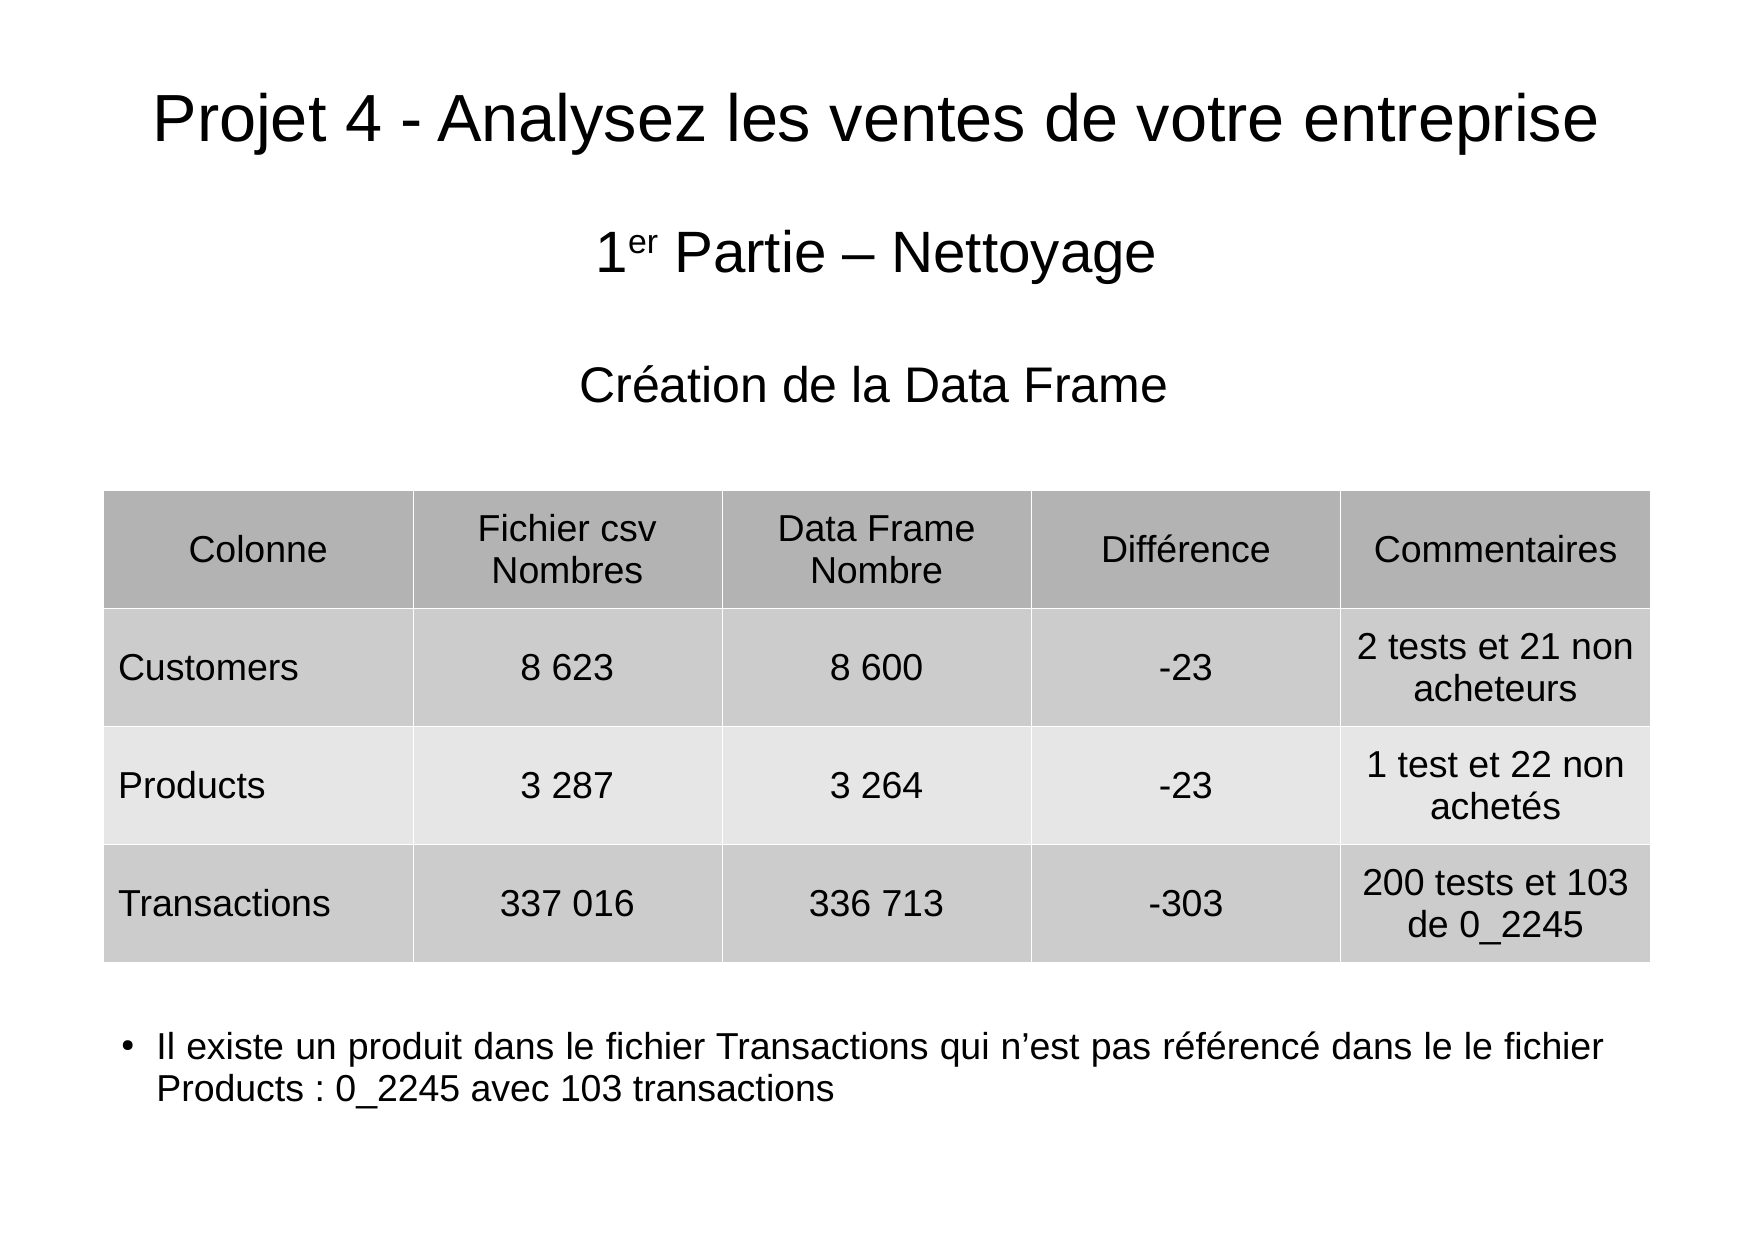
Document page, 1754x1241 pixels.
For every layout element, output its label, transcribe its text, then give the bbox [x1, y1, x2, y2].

table_header Fichier csv Nombres [414, 491, 722, 608]
table_header Colonne [104, 491, 413, 608]
table_cell -23 [1032, 609, 1340, 726]
table_cell 3 264 [723, 727, 1031, 844]
table_cell Customers [104, 609, 413, 726]
table_cell 337 016 [414, 845, 722, 962]
table_cell -303 [1032, 845, 1340, 962]
table_cell 1 test et 22 non achetés [1341, 727, 1650, 844]
table_cell Transactions [104, 845, 413, 962]
table_cell 336 713 [723, 845, 1031, 962]
table_cell 8 623 [414, 609, 722, 726]
text_box Création de la Data Frame [106, 321, 1642, 449]
table_cell -23 [1032, 727, 1340, 844]
title Projet 4 - Analysez les ventes de votre entreprise [140, 48, 1614, 189]
table_header Différence [1032, 491, 1340, 608]
table_cell 8 600 [723, 609, 1031, 726]
table_cell 2 tests et 21 non acheteurs [1341, 609, 1650, 726]
table_cell Products [104, 727, 413, 844]
text_box 1er Partie – Nettoyage [140, 189, 1614, 317]
table_cell 200 tests et 103 de 0_2245 [1341, 845, 1650, 962]
table_header Commentaires [1341, 491, 1650, 608]
table_cell 3 287 [414, 727, 722, 844]
text_box Il existe un produit dans le fichier Transactions qui n’est pas référencé dans le le fichier Products : 0_2245 avec 103 transactions [106, 1018, 1654, 1117]
table_header Data Frame Nombre [723, 491, 1031, 608]
